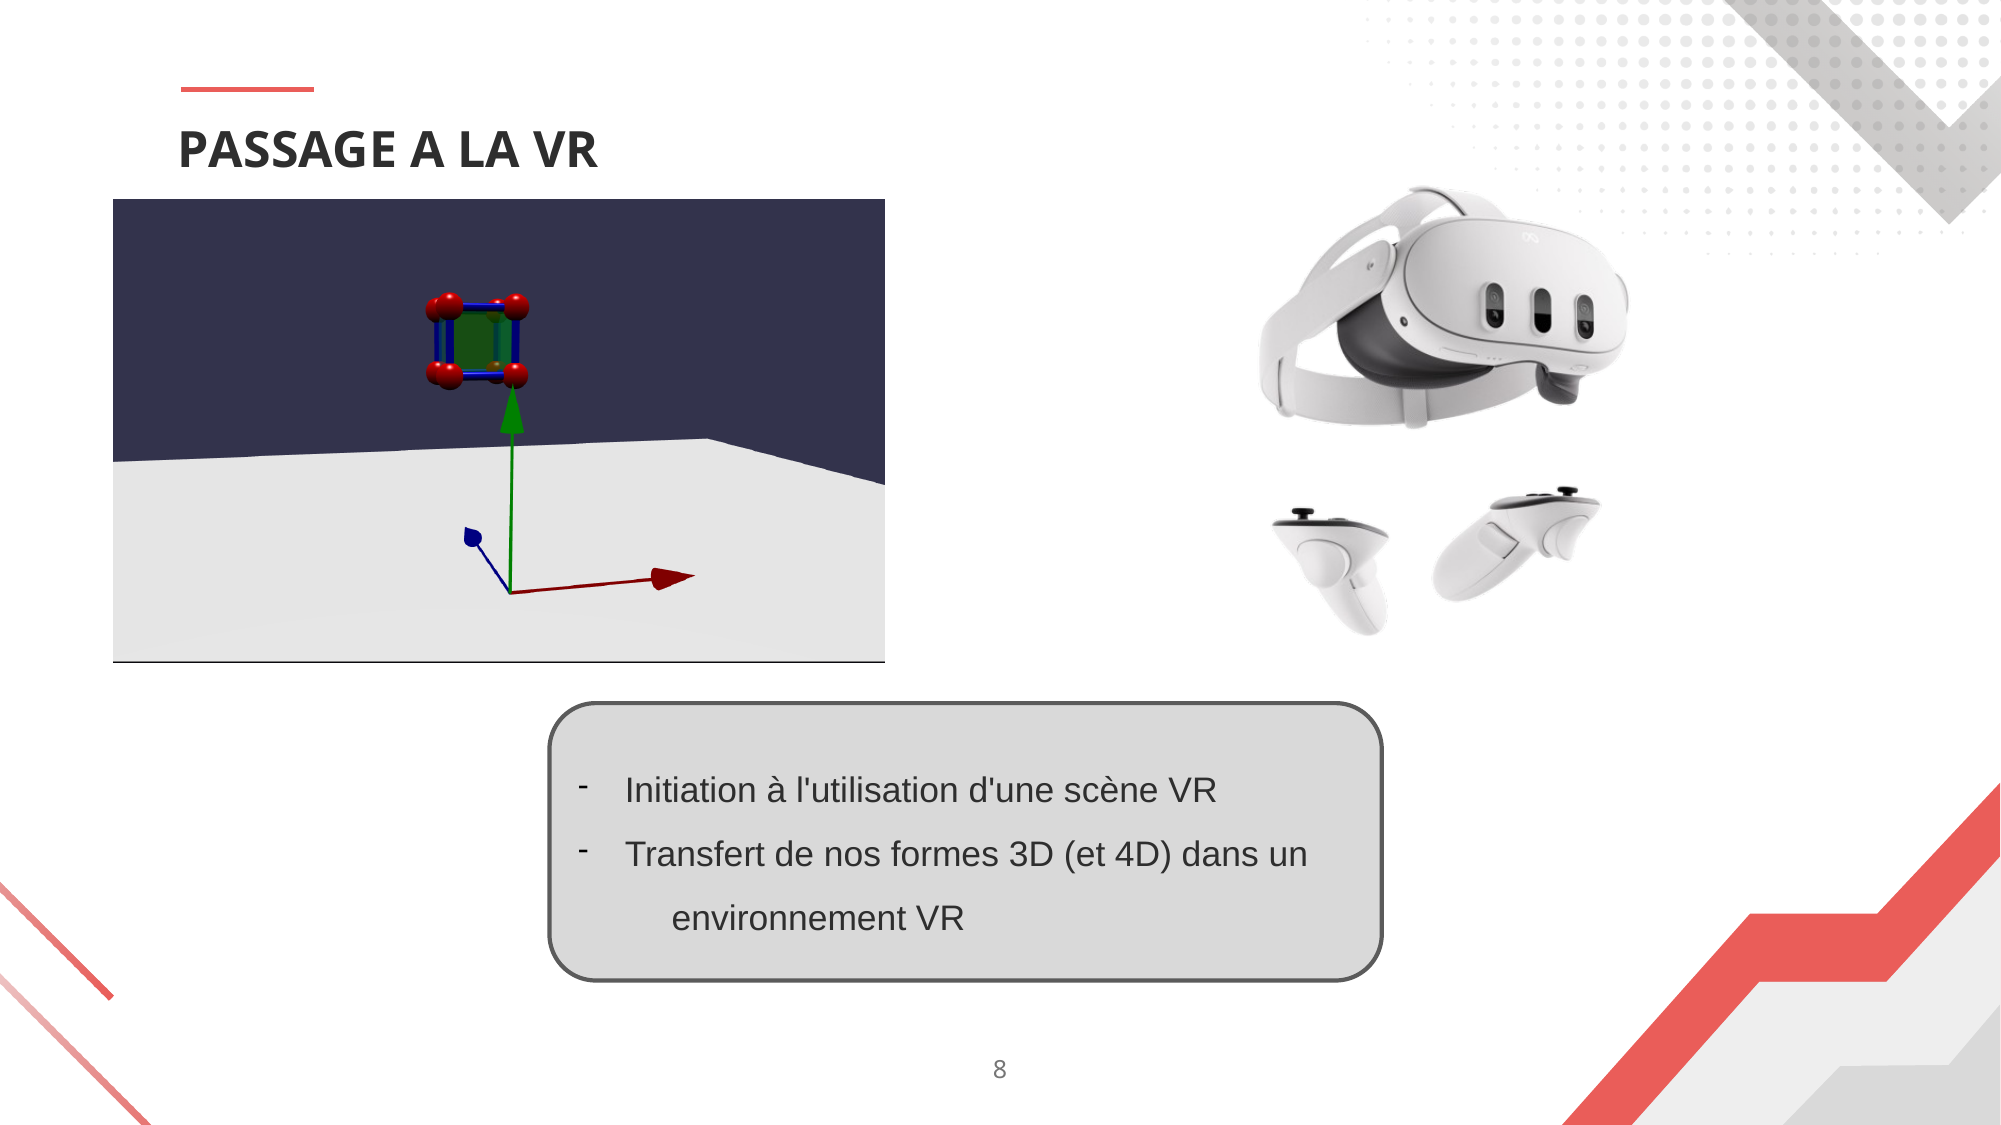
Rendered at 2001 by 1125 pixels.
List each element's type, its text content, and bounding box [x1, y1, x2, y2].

title PASSAGE A LA VR [157, 97, 1843, 223]
text_box Initiation à l'utilisation d'une scène VR Transfert de nos formes 3D (et 4D) dans un environnement VR [549, 703, 1382, 981]
text_box 8 [965, 1038, 1035, 1099]
picture [113, 199, 885, 663]
picture [1178, 134, 1710, 668]
